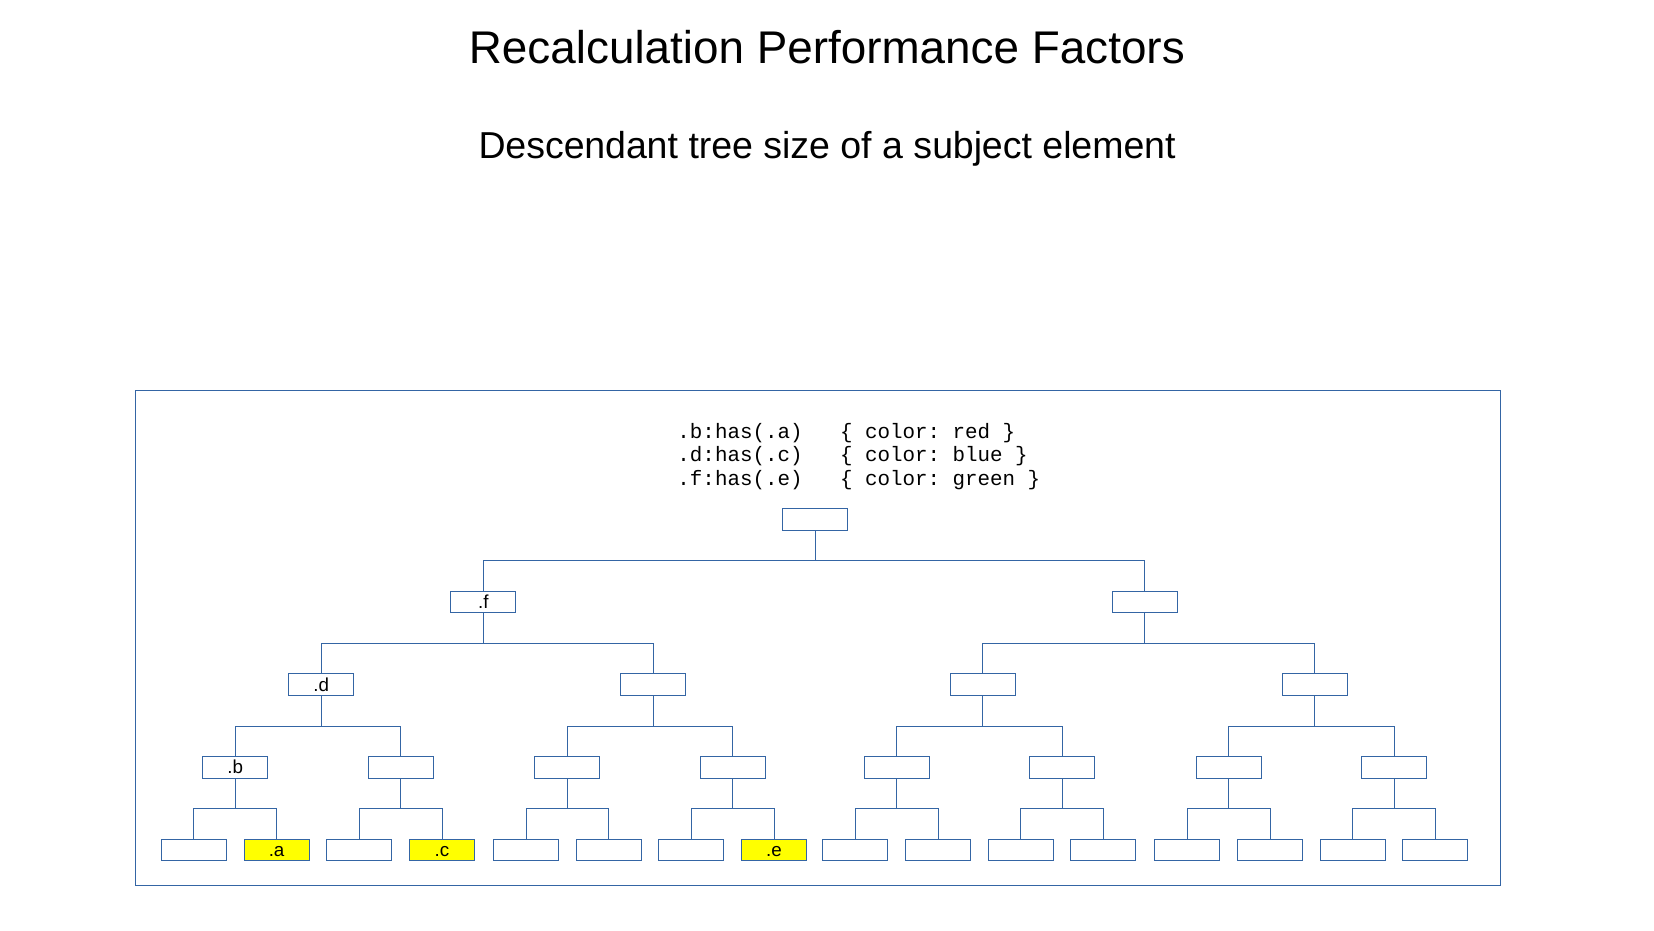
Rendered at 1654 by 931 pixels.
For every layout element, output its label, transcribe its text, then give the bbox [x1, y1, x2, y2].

text_box [135, 390, 1501, 886]
text_box Recalculation Performance Factors Descendant tree size of a subject element [0, 15, 1654, 175]
